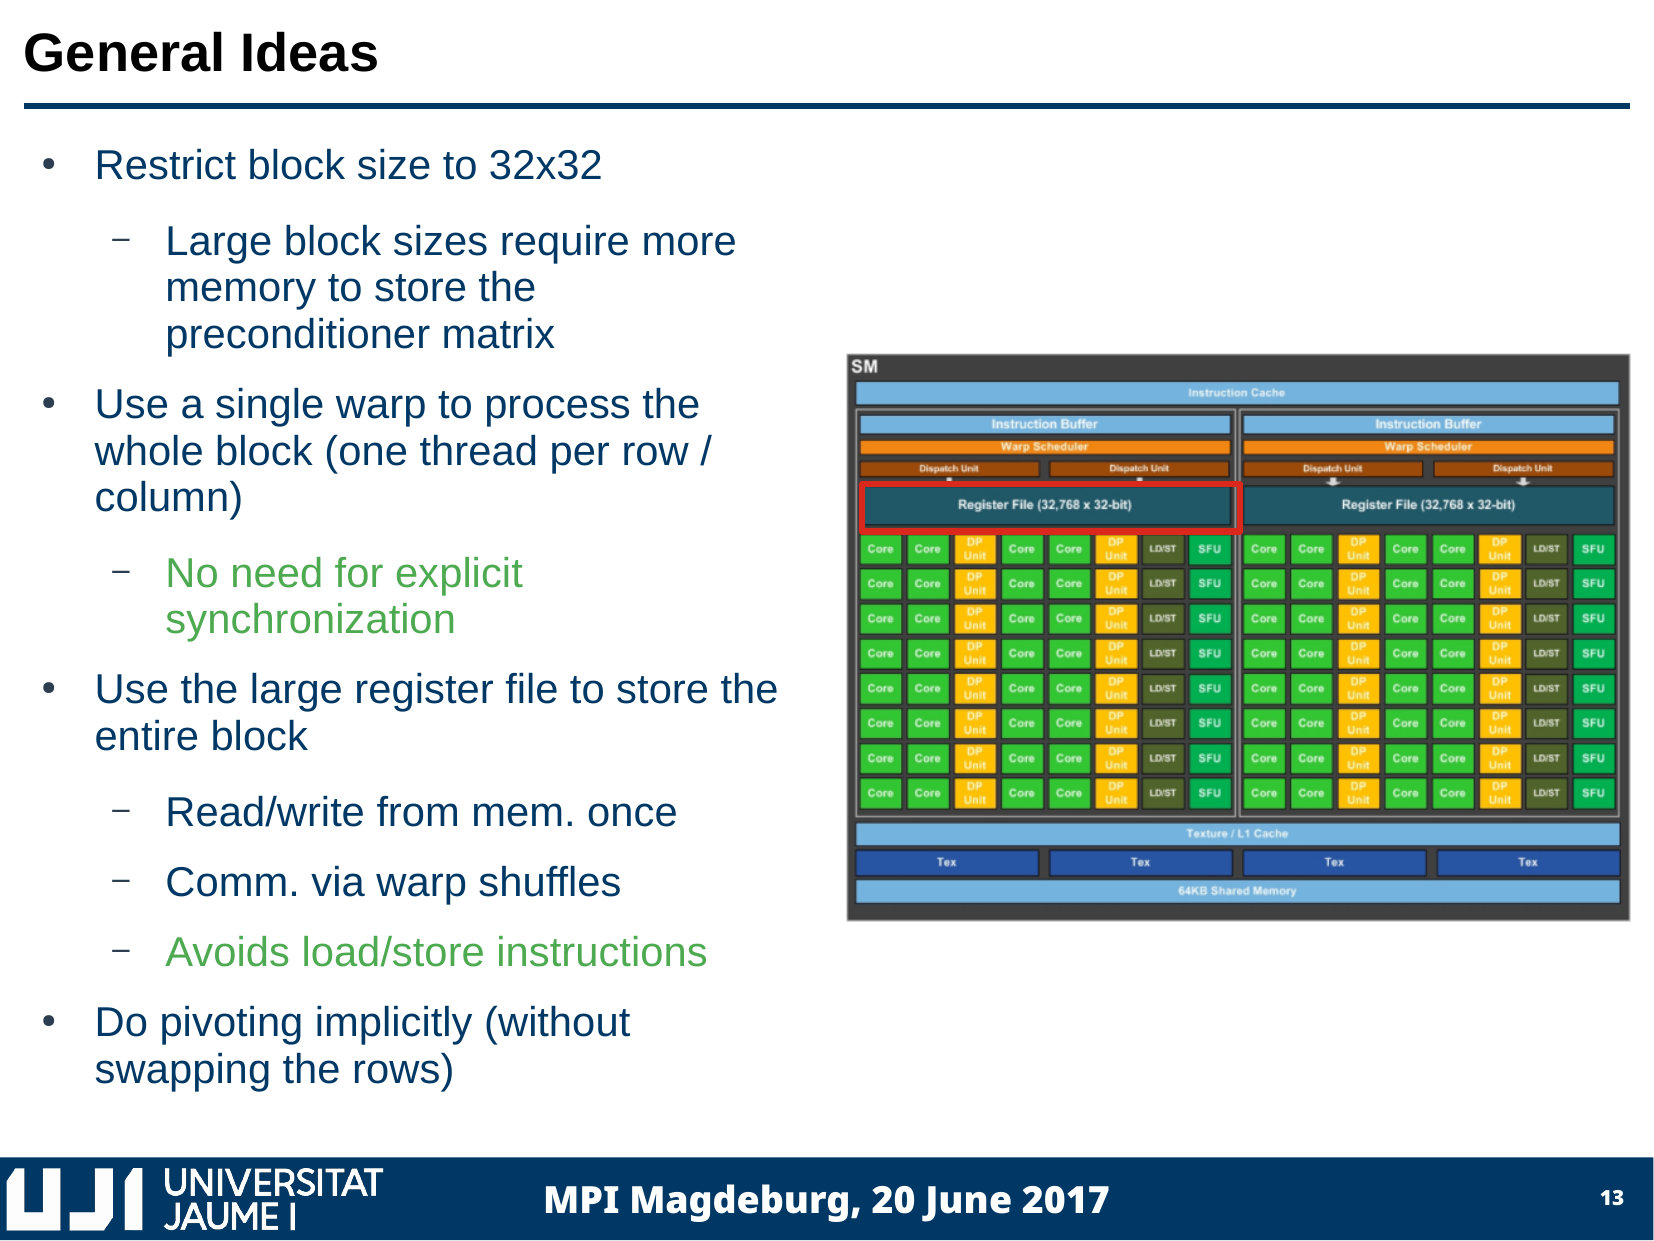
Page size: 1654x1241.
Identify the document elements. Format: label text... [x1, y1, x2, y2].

list Restrict block size to 32x32 Large block sizes require more memory to store the preconditioner matrix Use a single warp to process the whole block (one thread per row / column) No need for explicit synchronization Use the large register file to store the entire block Read/write from mem. once Comm. via warp shuffles Avoids load/store instructions Do pivoting implicitly (without swapping the rows) [23, 141, 808, 1134]
picture [846, 291, 1631, 984]
title General Ideas [23, 0, 1630, 107]
picture [0, 1158, 390, 1241]
